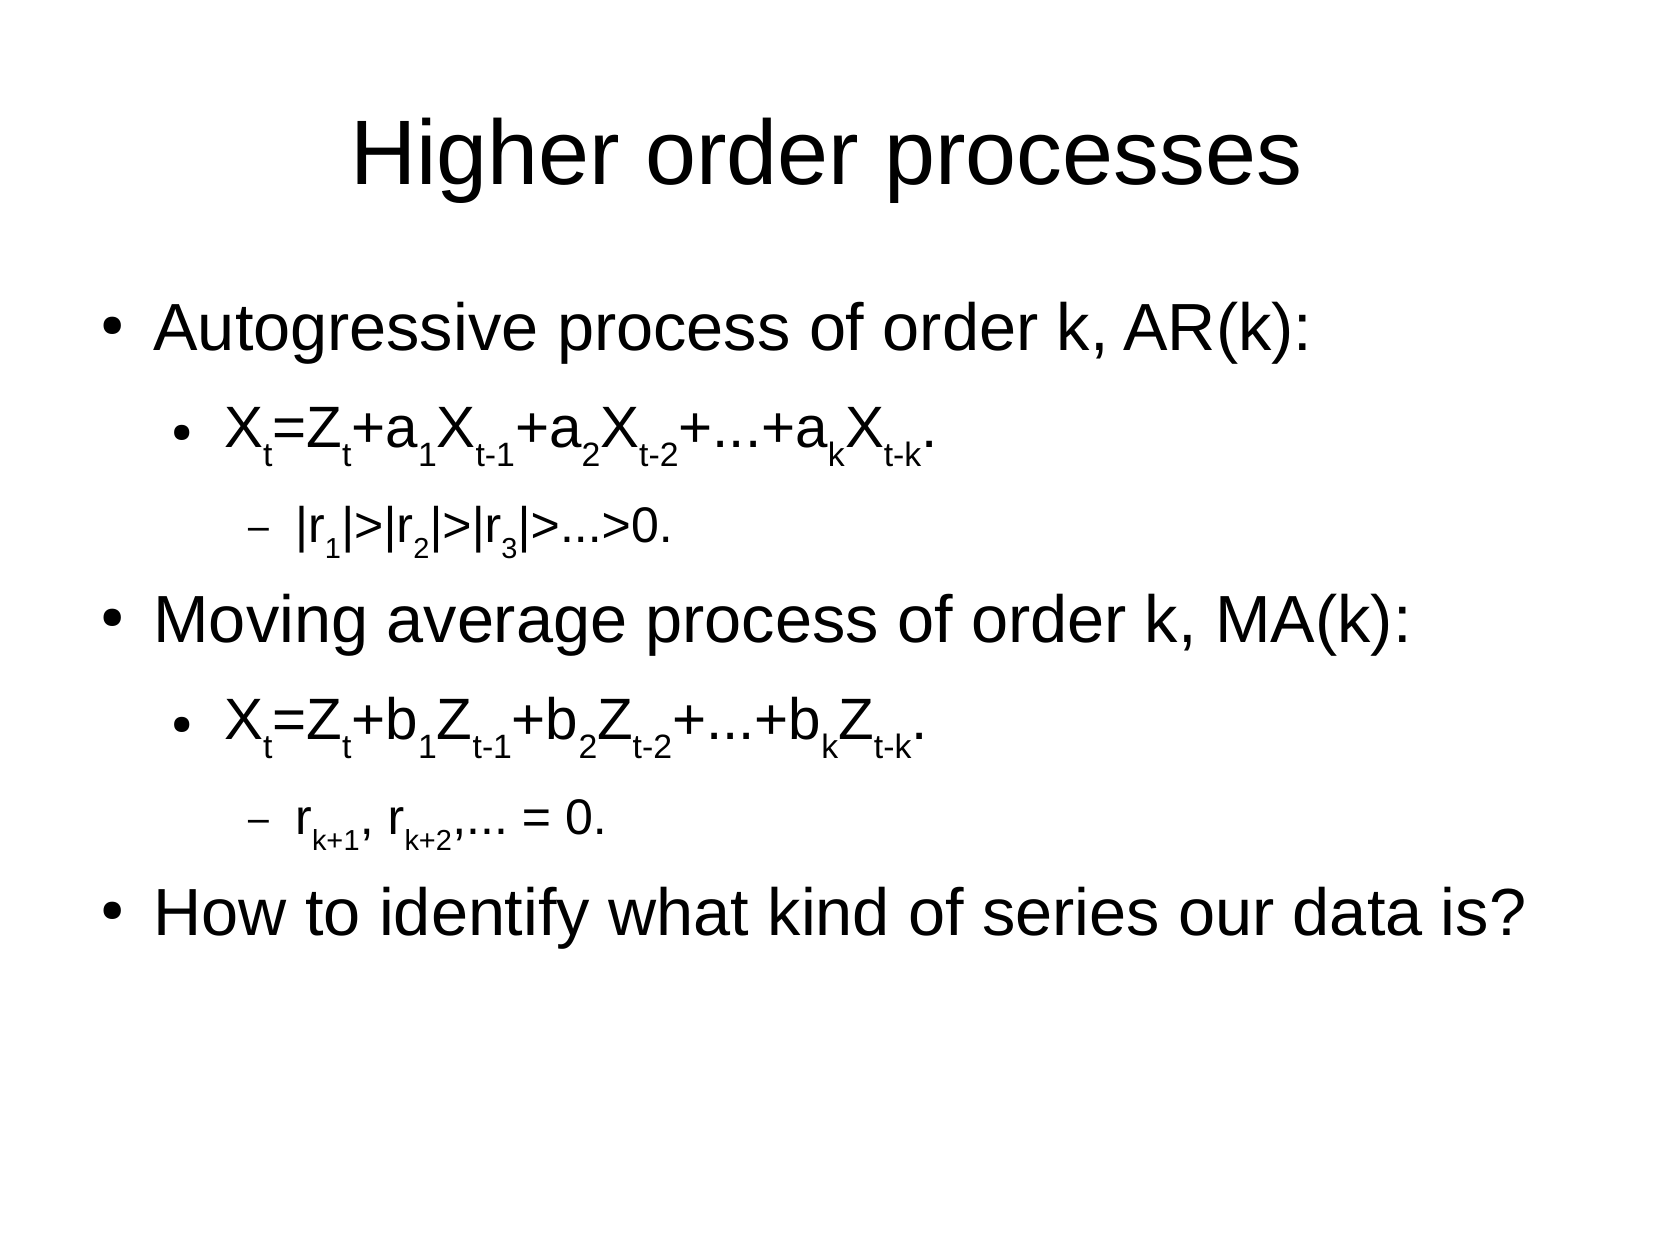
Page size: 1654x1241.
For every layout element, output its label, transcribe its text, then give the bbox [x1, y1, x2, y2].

list Autogressive process of order k, AR(k): Xt=Zt+a1Xt-1+a2Xt-2+...+akXt-k. |r1|>|r2|>|r3|>...>0. Moving average process of order k, MA(k): Xt=Zt+b1Zt-1+b2Zt-2+...+bkZt-k. rk+1, rk+2,... = 0. How to identify what kind of series our data is? [82, 290, 1571, 1109]
title Higher order processes [82, 56, 1571, 250]
